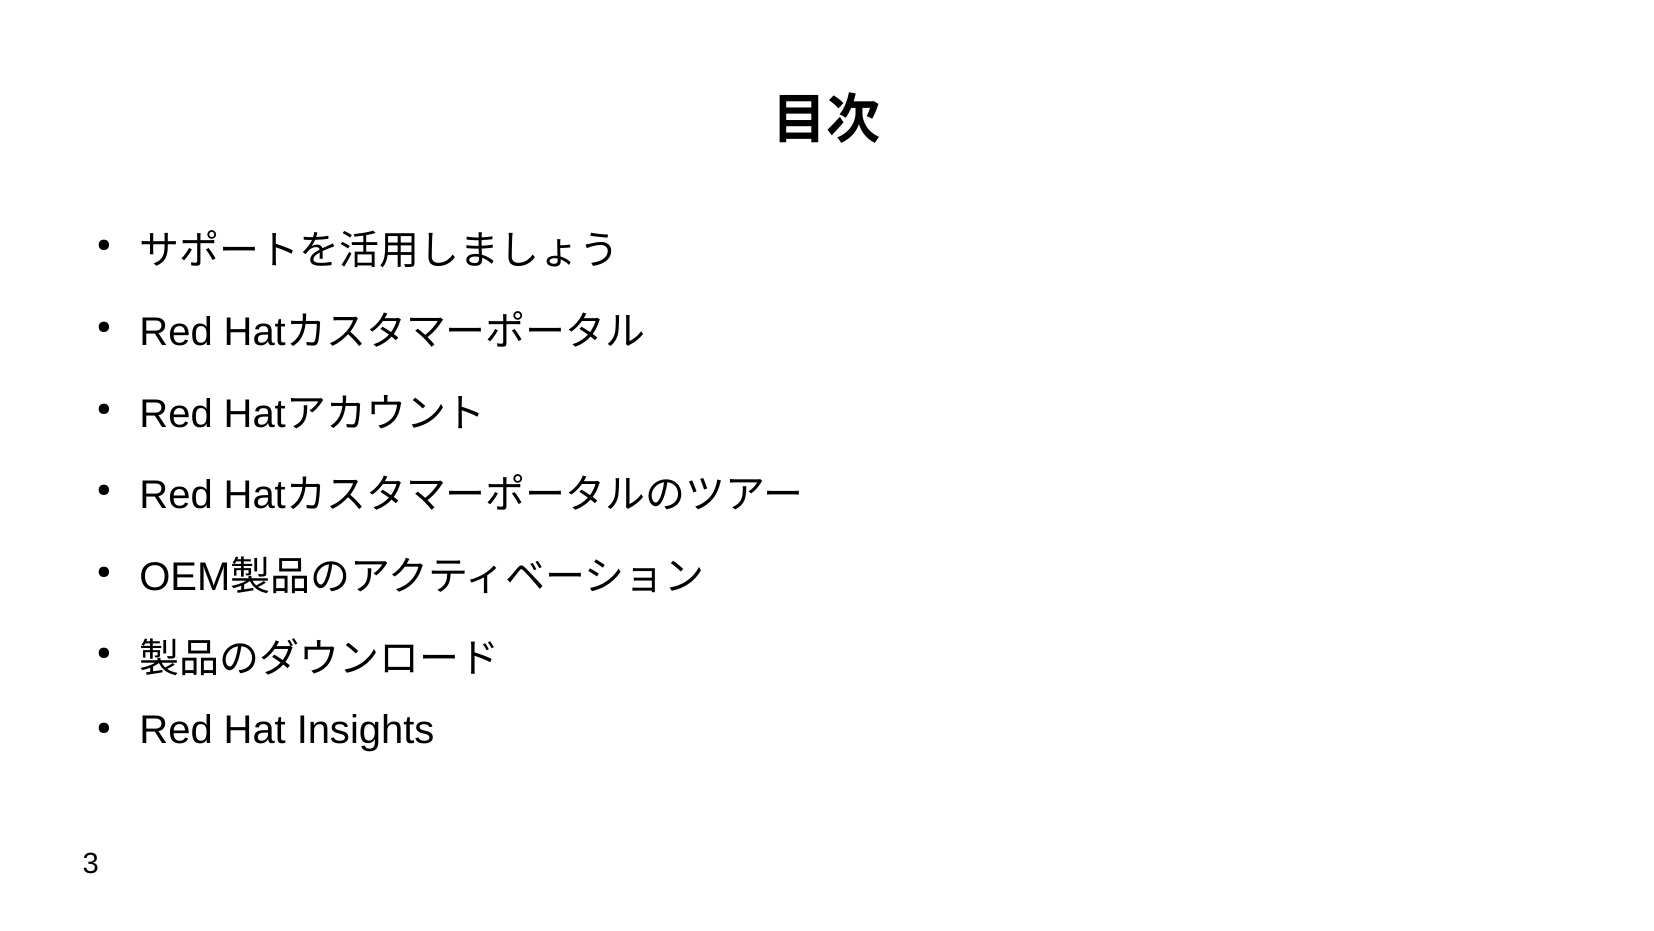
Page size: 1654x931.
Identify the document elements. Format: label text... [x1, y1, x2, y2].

list サポートを活用しましょう Red Hatカスタマーポータル Red Hatアカウント Red Hatカスタマーポータルのツアー OEM製品のアクティベーション 製品のダウンロード Red Hat Insights [82, 217, 1571, 758]
title 目次 [82, 37, 1571, 193]
